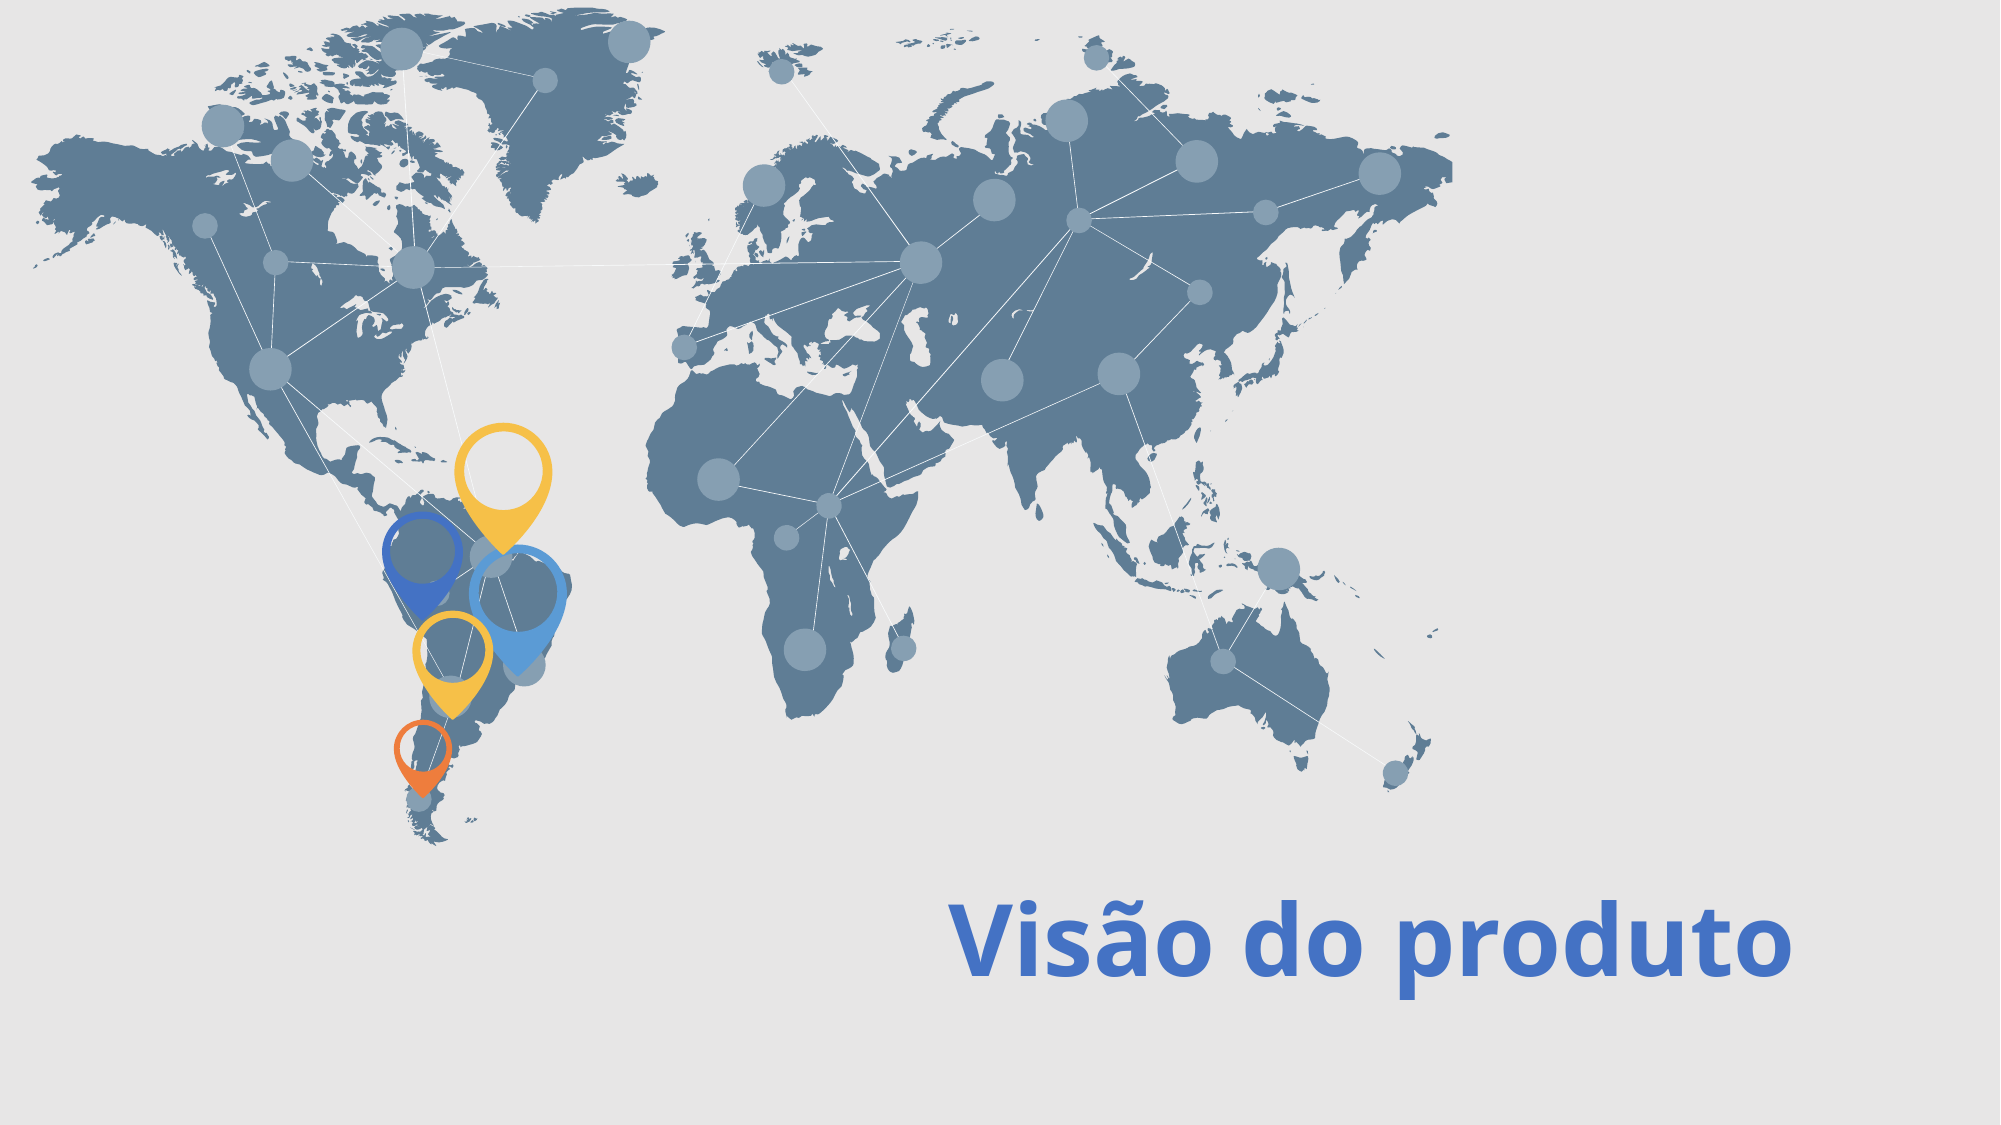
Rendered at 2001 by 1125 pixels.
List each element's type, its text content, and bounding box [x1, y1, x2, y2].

text_box [321, 90, 334, 104]
text_box [1407, 721, 1431, 761]
text_box [464, 817, 478, 823]
text_box [372, 200, 380, 207]
text_box [615, 173, 659, 198]
text_box [1035, 503, 1044, 521]
text_box [933, 32, 953, 43]
text_box [895, 39, 923, 48]
text_box [940, 43, 954, 49]
title Visão do produto [933, 765, 1994, 1006]
text_box [452, 289, 463, 295]
text_box [1193, 460, 1217, 507]
text_box [1275, 111, 1292, 118]
text_box [1233, 317, 1302, 398]
text_box [1350, 586, 1357, 592]
text_box [1309, 570, 1326, 581]
text_box [1207, 589, 1224, 599]
text_box [1301, 95, 1321, 103]
text_box [319, 79, 390, 105]
text_box [283, 72, 289, 80]
text_box [908, 149, 917, 156]
text_box [1194, 427, 1201, 443]
text_box [306, 47, 314, 52]
text_box [1264, 89, 1298, 104]
text_box [314, 62, 335, 76]
text_box [1293, 755, 1309, 765]
text_box [284, 55, 312, 72]
text_box [1134, 578, 1191, 594]
text_box [173, 262, 182, 276]
text_box [1223, 539, 1230, 554]
text_box [214, 74, 244, 92]
text_box [922, 81, 995, 141]
text_box [954, 37, 967, 46]
text_box [1093, 522, 1140, 577]
text_box [296, 107, 322, 134]
text_box [229, 89, 236, 96]
text_box [1434, 132, 1450, 139]
text_box [289, 82, 319, 100]
text_box [1201, 503, 1220, 523]
text_box [31, 7, 1453, 847]
text_box [253, 61, 270, 78]
text_box [85, 233, 96, 245]
text_box [784, 43, 824, 57]
text_box [1226, 563, 1238, 568]
text_box [1373, 648, 1385, 659]
text_box [1334, 574, 1340, 583]
text_box [237, 80, 286, 106]
text_box [343, 73, 350, 79]
text_box [1182, 497, 1192, 510]
text_box [968, 36, 980, 42]
